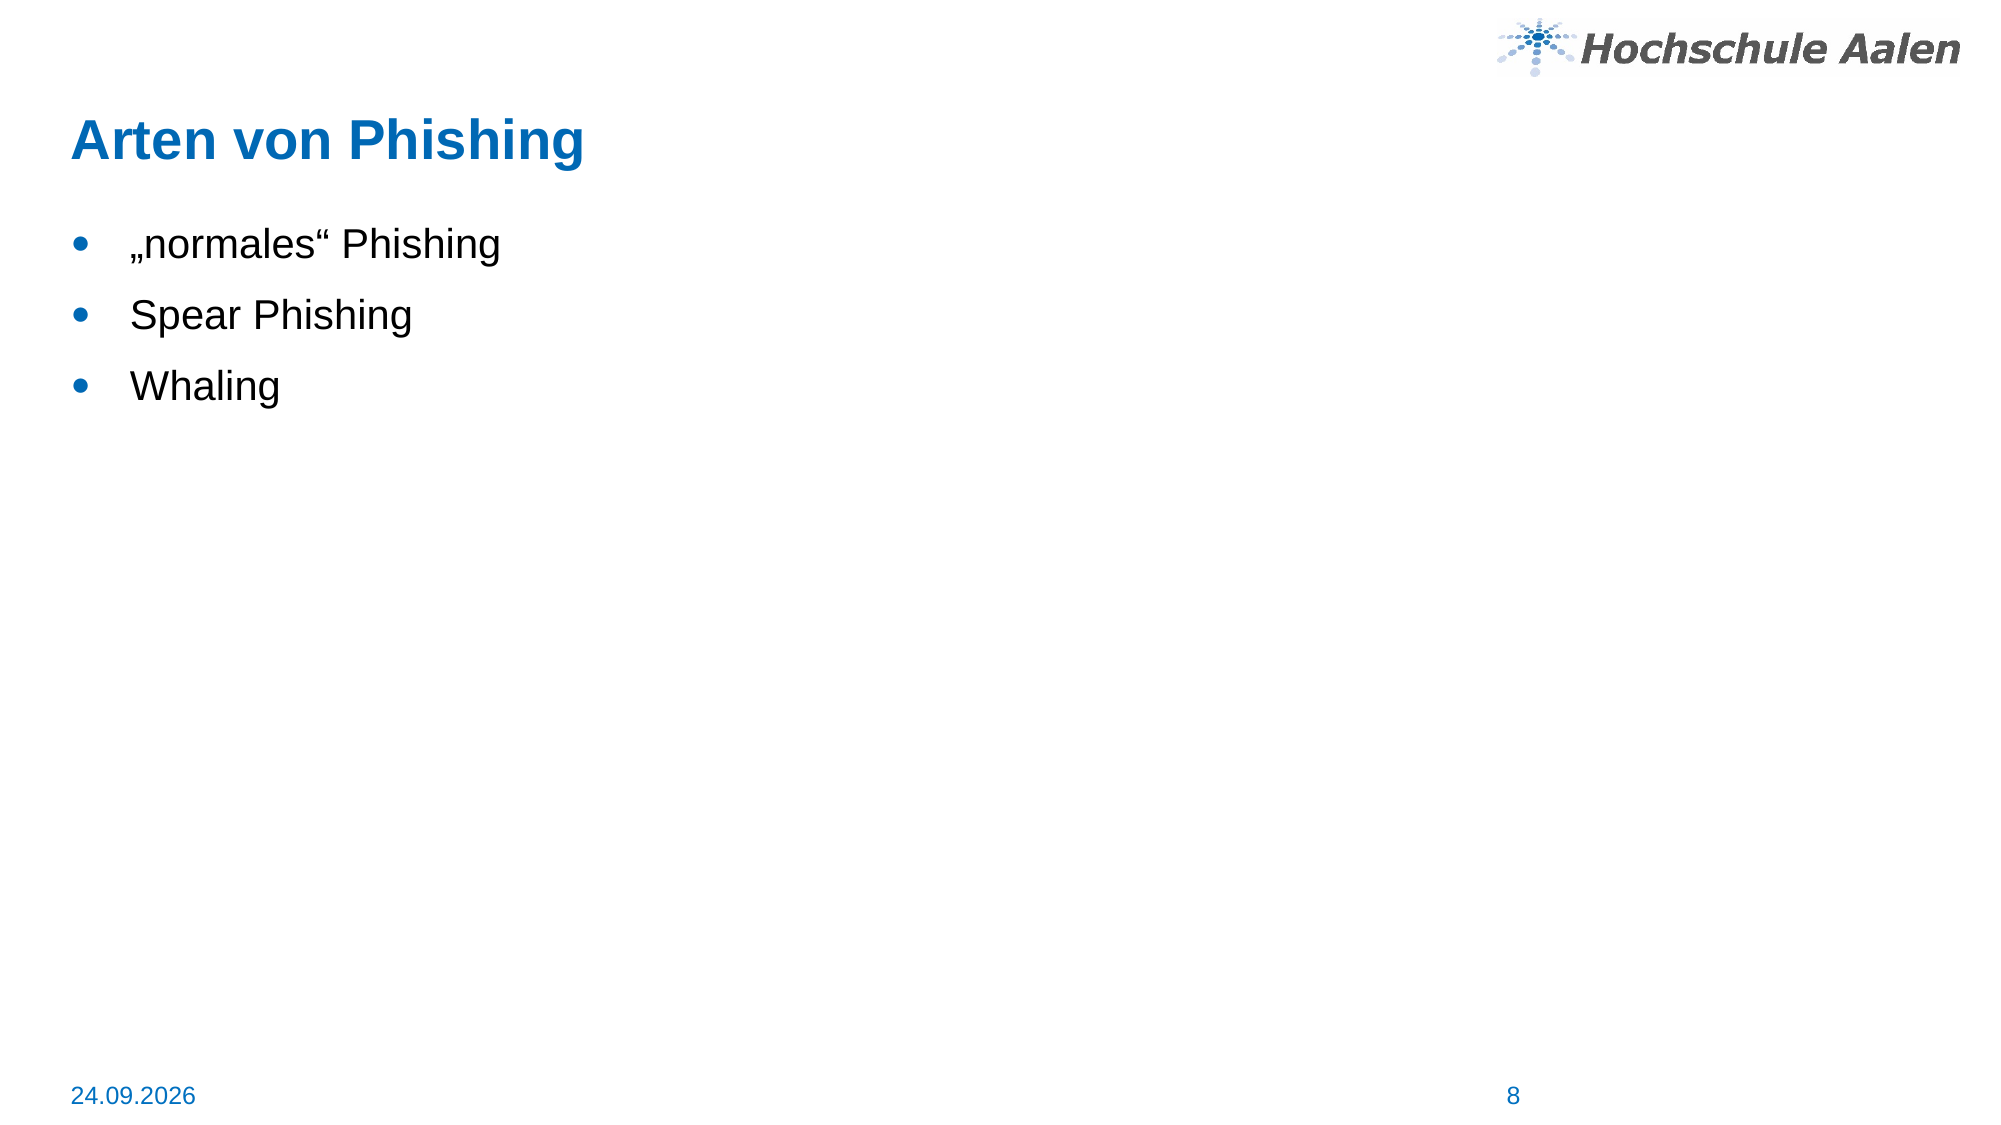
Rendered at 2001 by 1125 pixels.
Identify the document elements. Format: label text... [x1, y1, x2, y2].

text_box ‹Nr.› [1491, 1064, 1942, 1125]
title Arten von Phishing [55, 90, 1944, 184]
list „normales“ Phishing Spear Phishing Whaling [55, 209, 1944, 1038]
text_box 20.12.2023 [55, 1065, 506, 1125]
